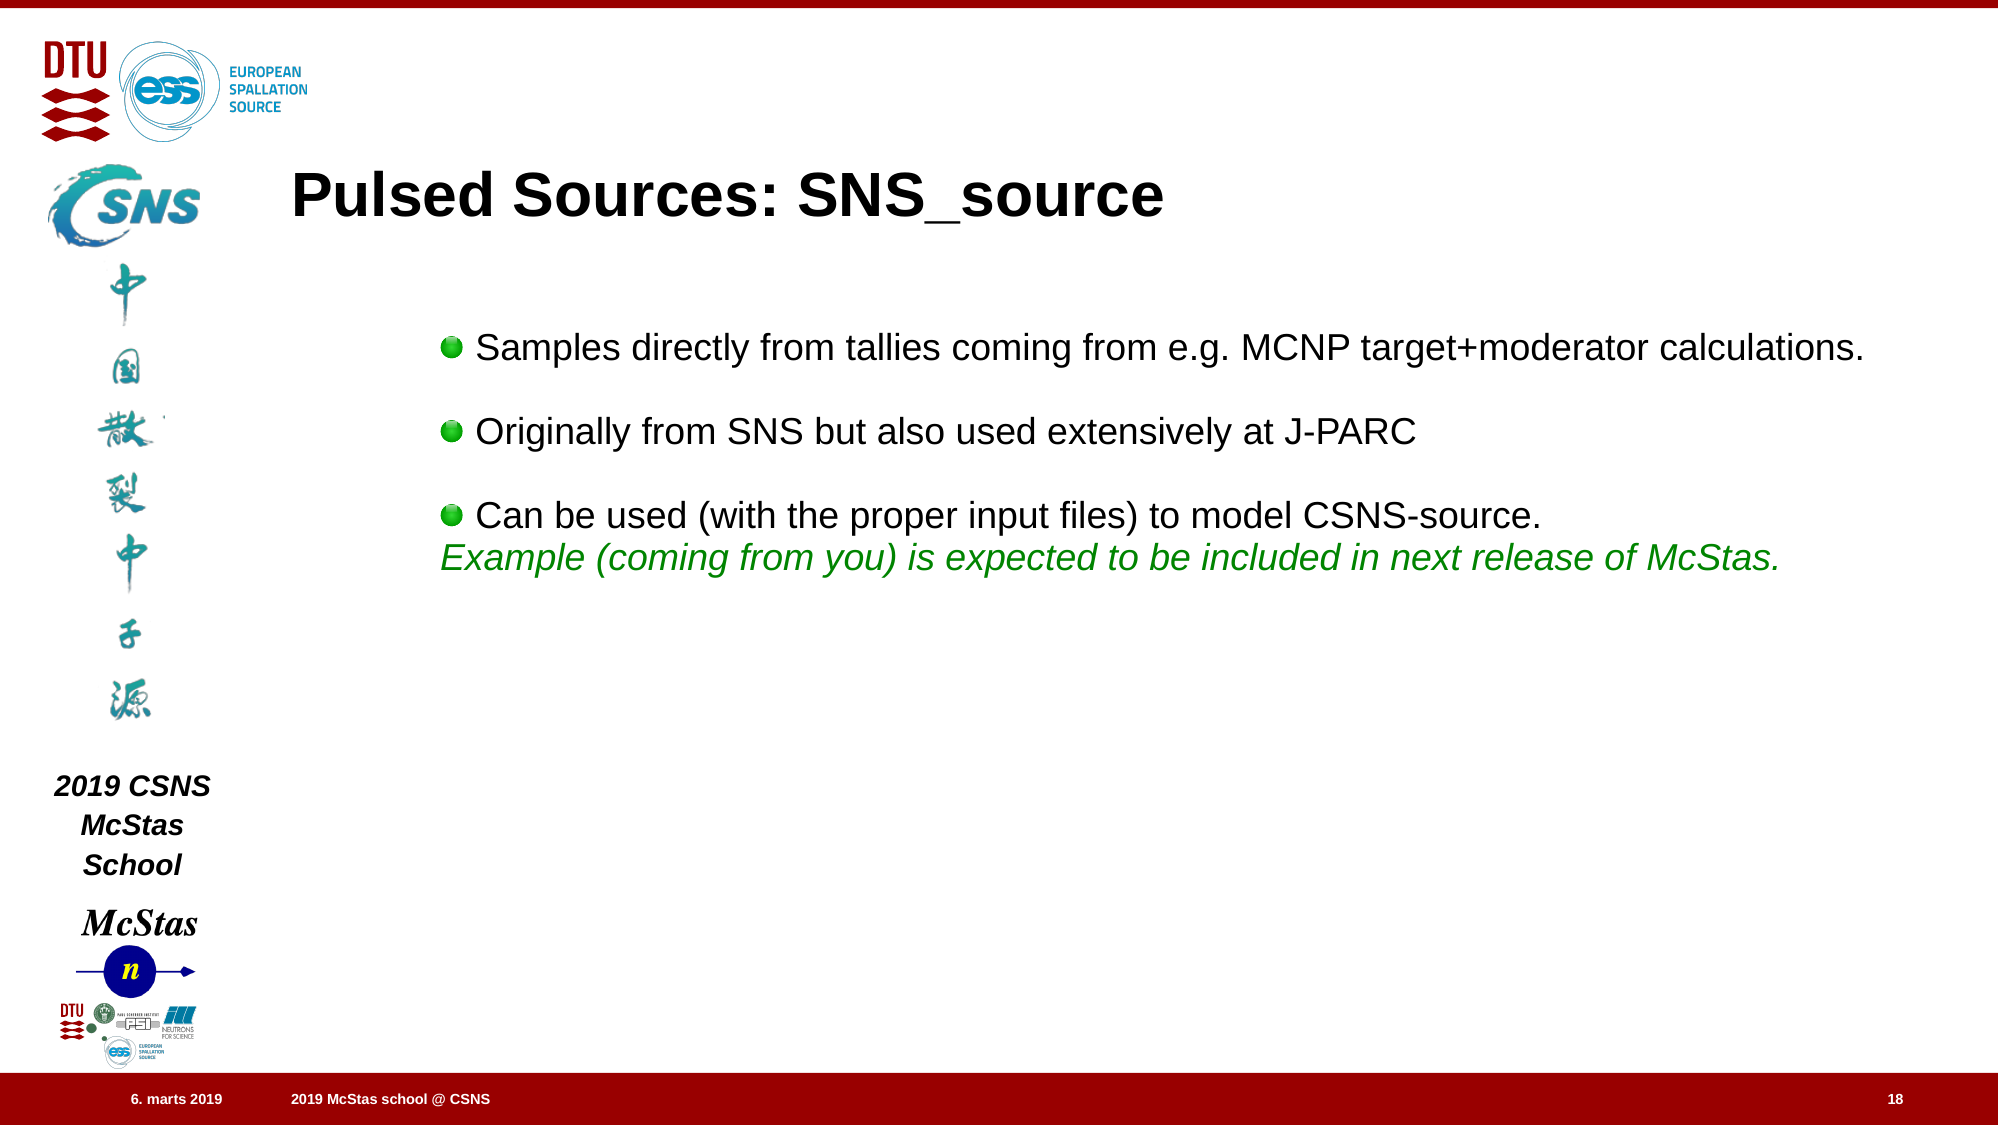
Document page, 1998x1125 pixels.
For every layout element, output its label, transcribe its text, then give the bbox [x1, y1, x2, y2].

slide_number <number> [1887, 1088, 1909, 1110]
picture [86, 1003, 197, 1069]
title Pulsed Sources: SNS_source [291, 69, 1819, 230]
picture [116, 1013, 160, 1030]
picture [59, 908, 213, 999]
picture [119, 41, 307, 142]
picture [48, 162, 209, 744]
text_box Samples directly from tallies coming from e.g. MCNP target+moderator calculations. Originally from SNS but also used extensively at J-PARC Can be used (with the proper input files) to model CSNS-source. Example (coming from you) is expected to be included in next release of McStas. [425, 318, 1881, 586]
